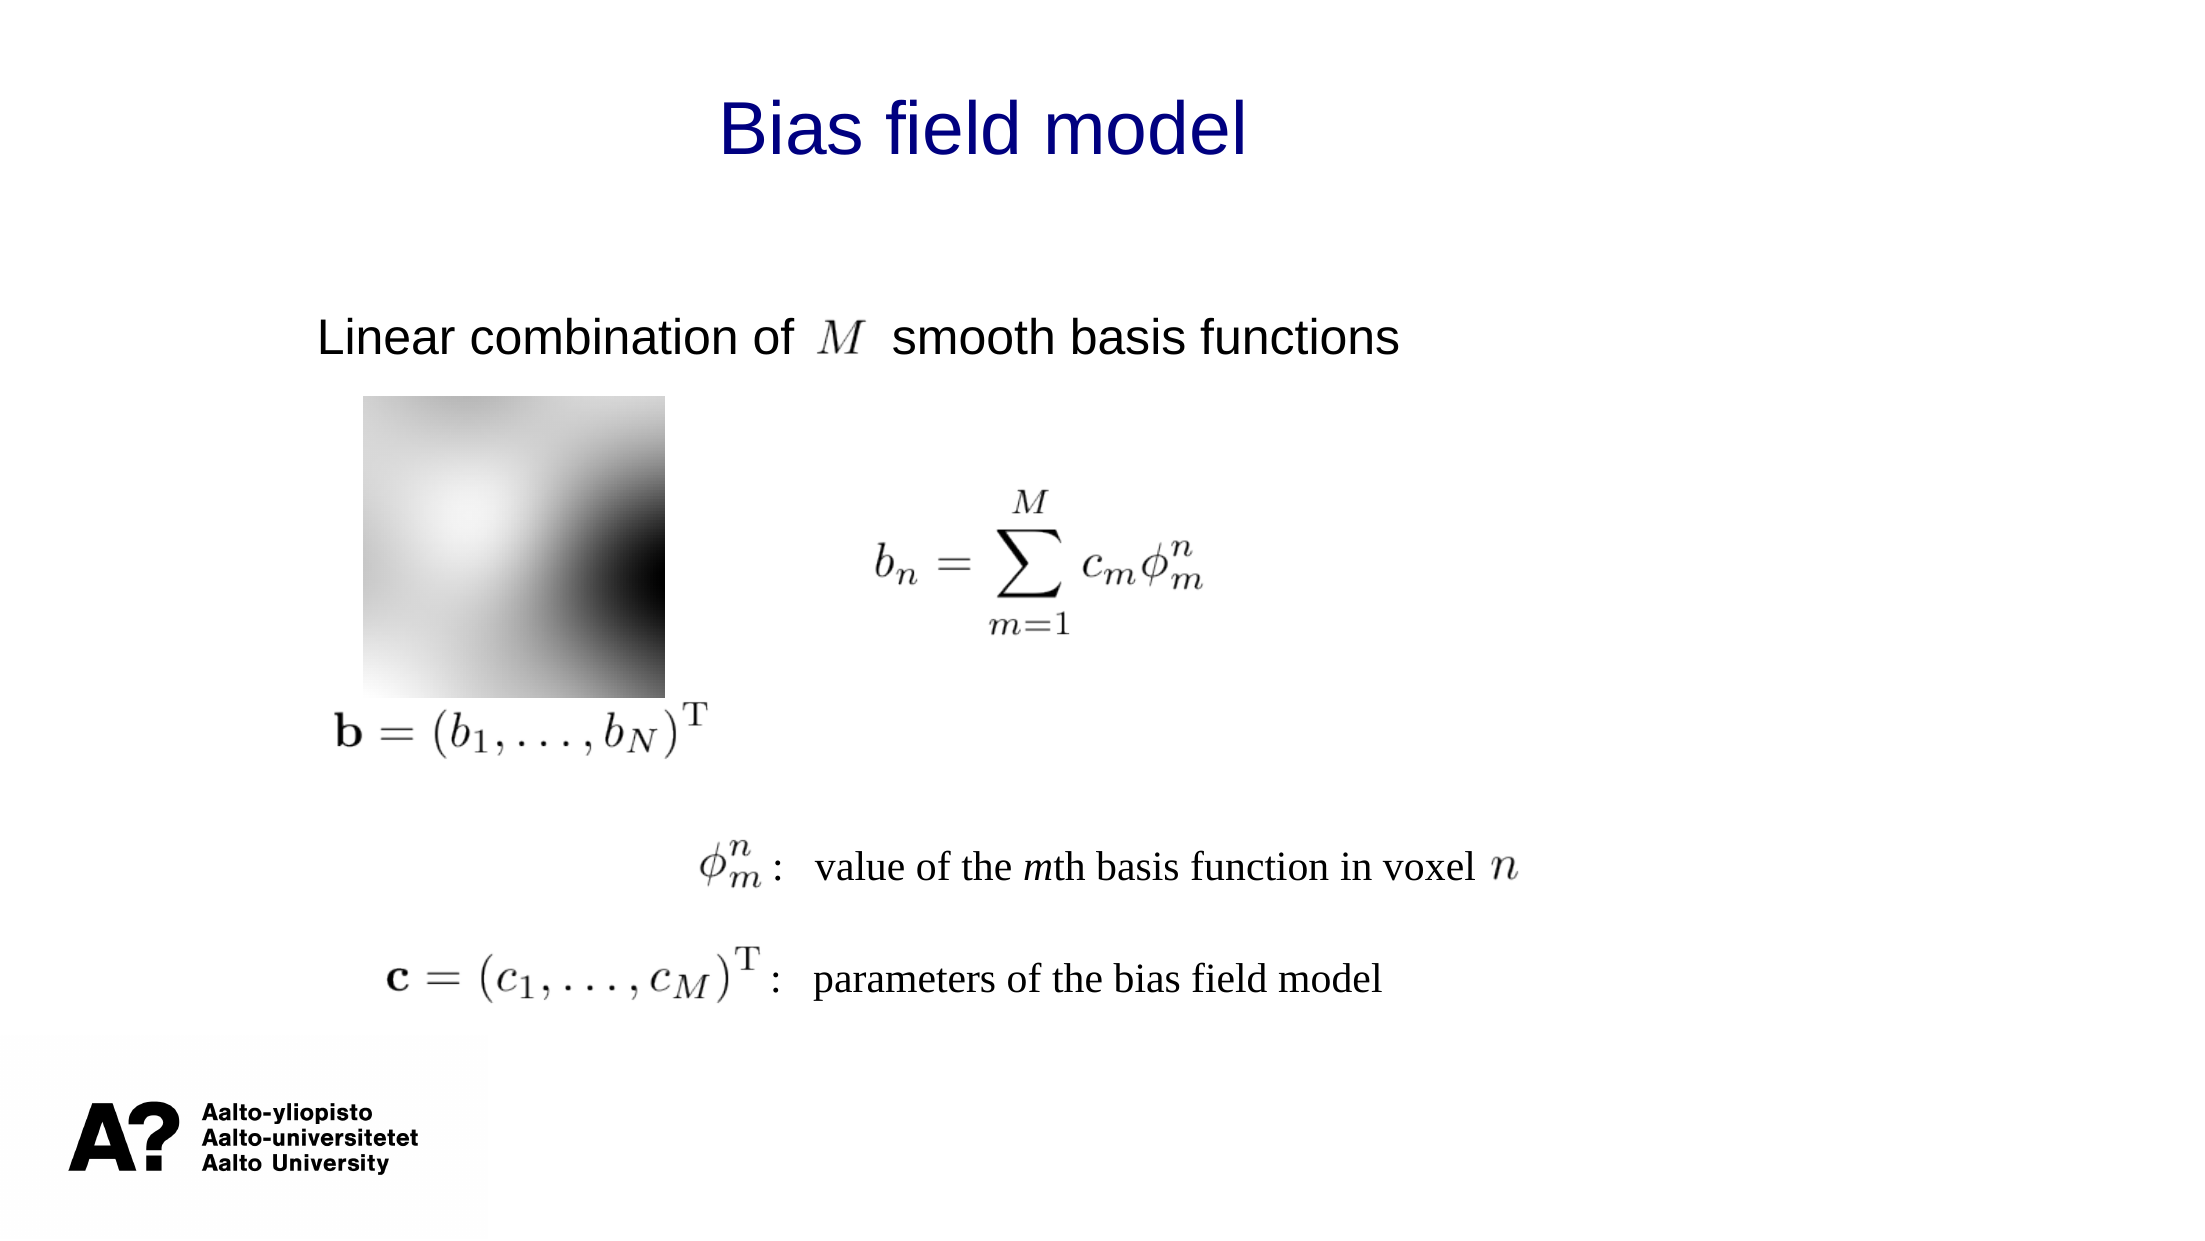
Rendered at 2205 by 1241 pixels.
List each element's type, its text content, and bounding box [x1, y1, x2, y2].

picture [364, 934, 771, 1013]
picture [314, 447, 714, 772]
text_box Linear combination of smooth basis functions [227, 296, 1628, 447]
text_box : parameters of the bias field model [755, 943, 1399, 1010]
picture [681, 821, 769, 897]
text_box : value of the mth basis function in voxel [757, 831, 1513, 897]
picture [795, 305, 874, 362]
title Bias field model [327, 65, 1640, 179]
picture [852, 484, 1220, 641]
picture [1473, 839, 1536, 892]
picture [0, 1035, 488, 1239]
